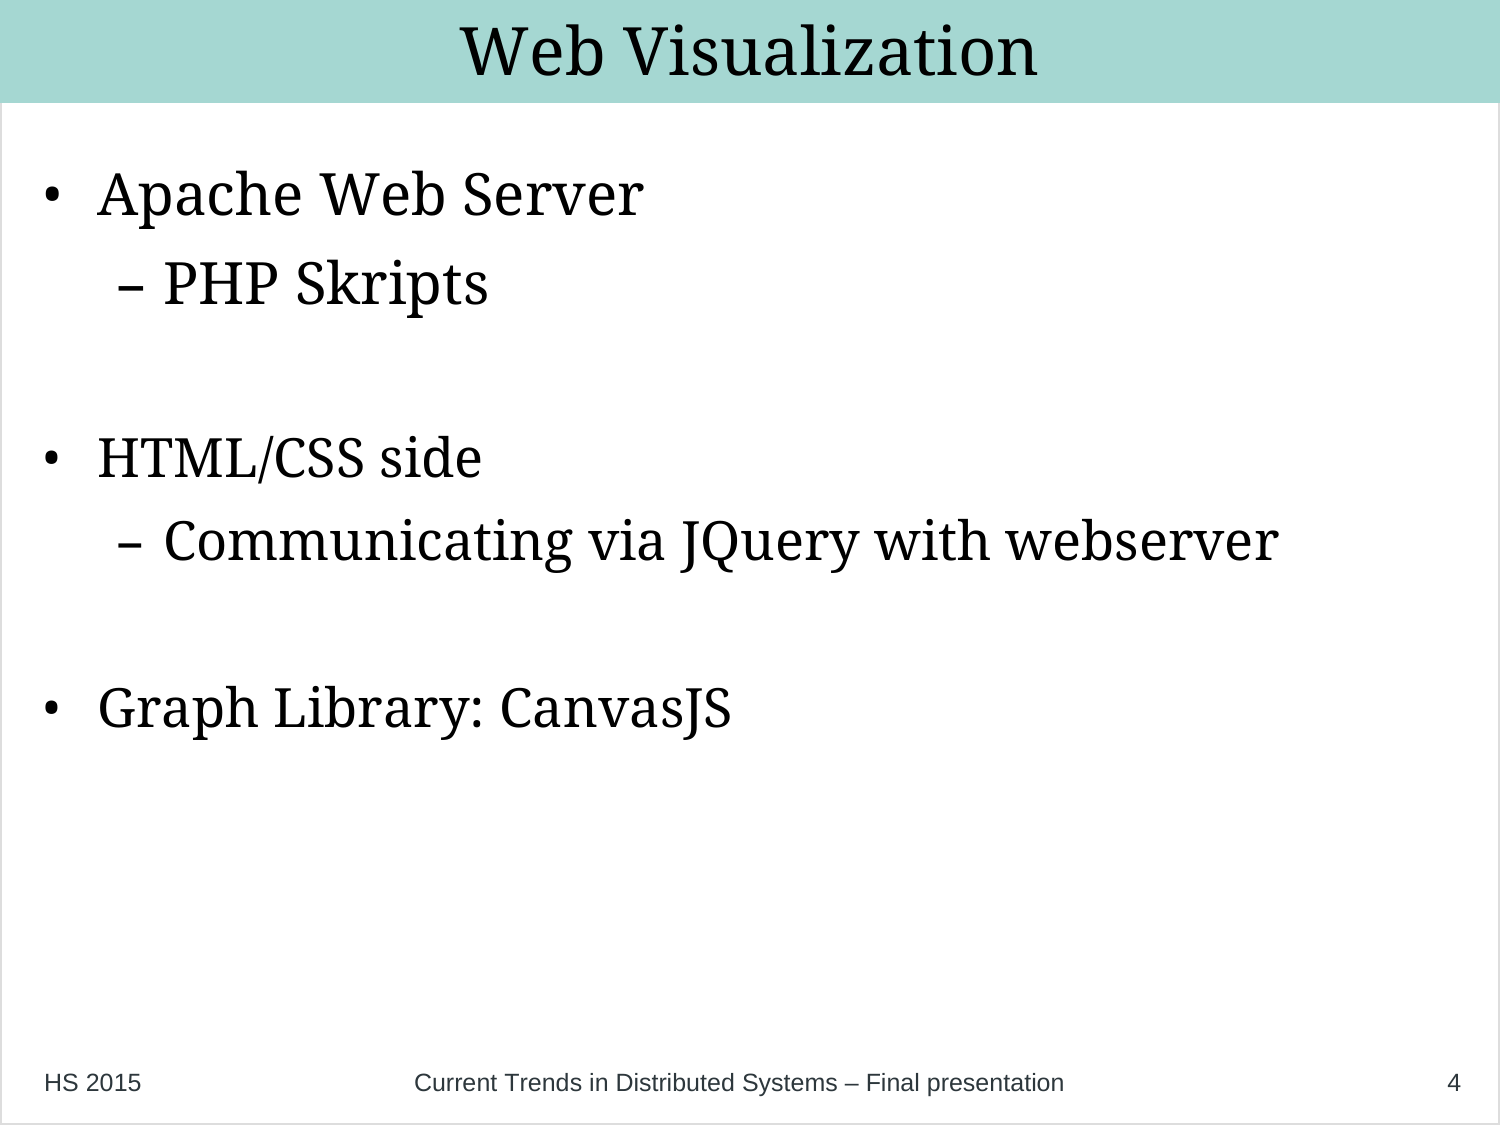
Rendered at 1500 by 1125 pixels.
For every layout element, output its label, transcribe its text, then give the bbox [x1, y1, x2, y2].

text_box Current Trends in Distributed Systems – Final presentation [300, 1058, 1201, 1107]
text_box <Nummer> [1375, 1058, 1477, 1097]
text_box HS 2015 [29, 1058, 195, 1097]
title Web Visualization [0, 0, 1500, 100]
list Apache Web Server PHP Skripts HTML/CSS side Communicating via JQuery with webserver Graph Library: CanvasJS [26, 145, 1477, 1034]
